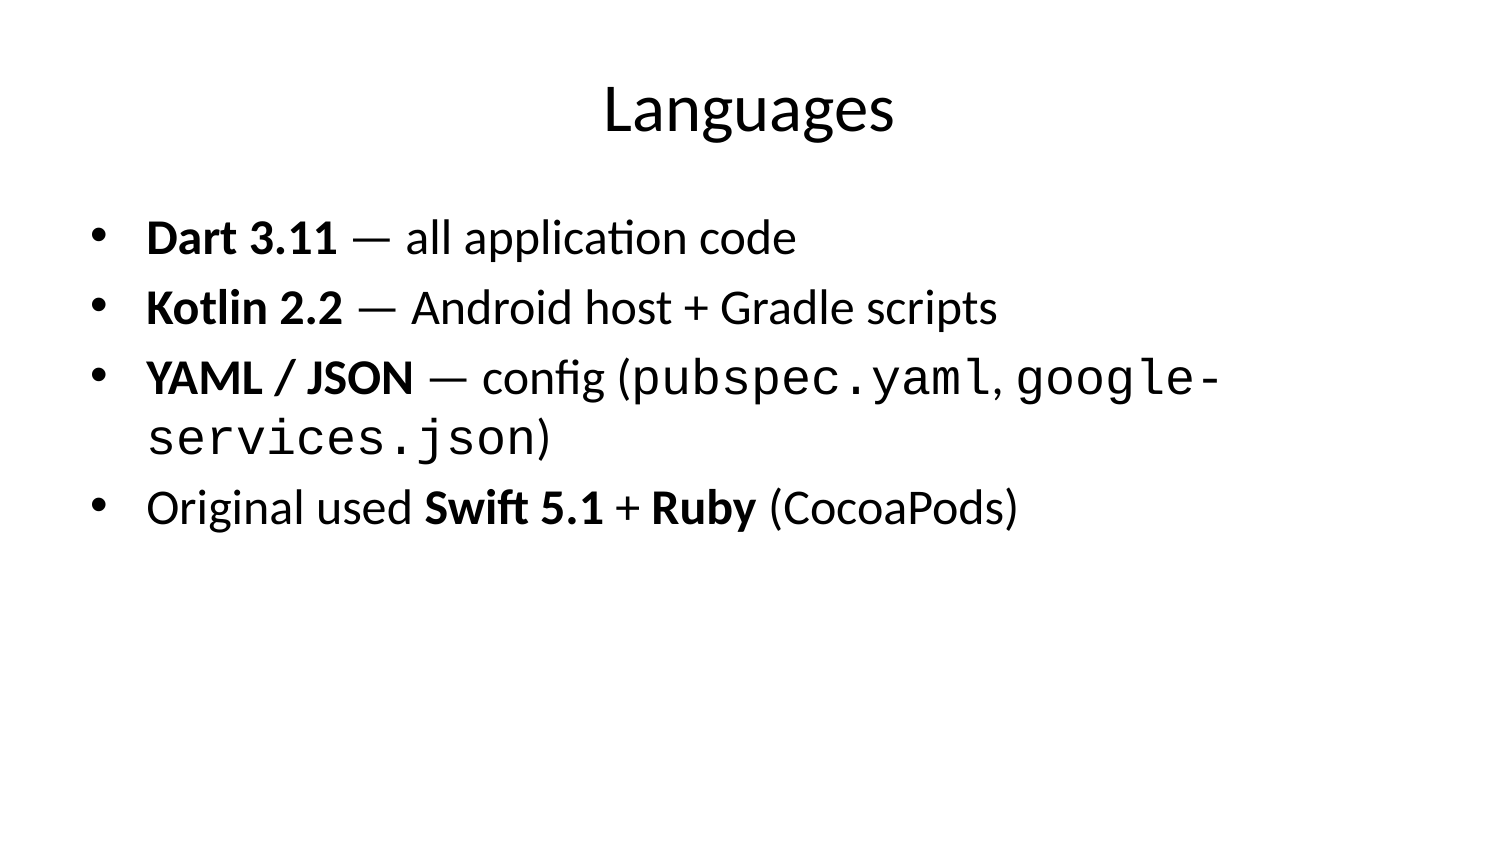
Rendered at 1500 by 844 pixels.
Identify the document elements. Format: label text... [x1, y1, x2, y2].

title Languages [75, 33, 1425, 175]
list Dart 3.11 — all application code Kotlin 2.2 — Android host + Gradle scripts YAML / JSON — config (pubspec.yaml, google-services.json) Original used Swift 5.1 + Ruby (CocoaPods) [75, 196, 1425, 754]
